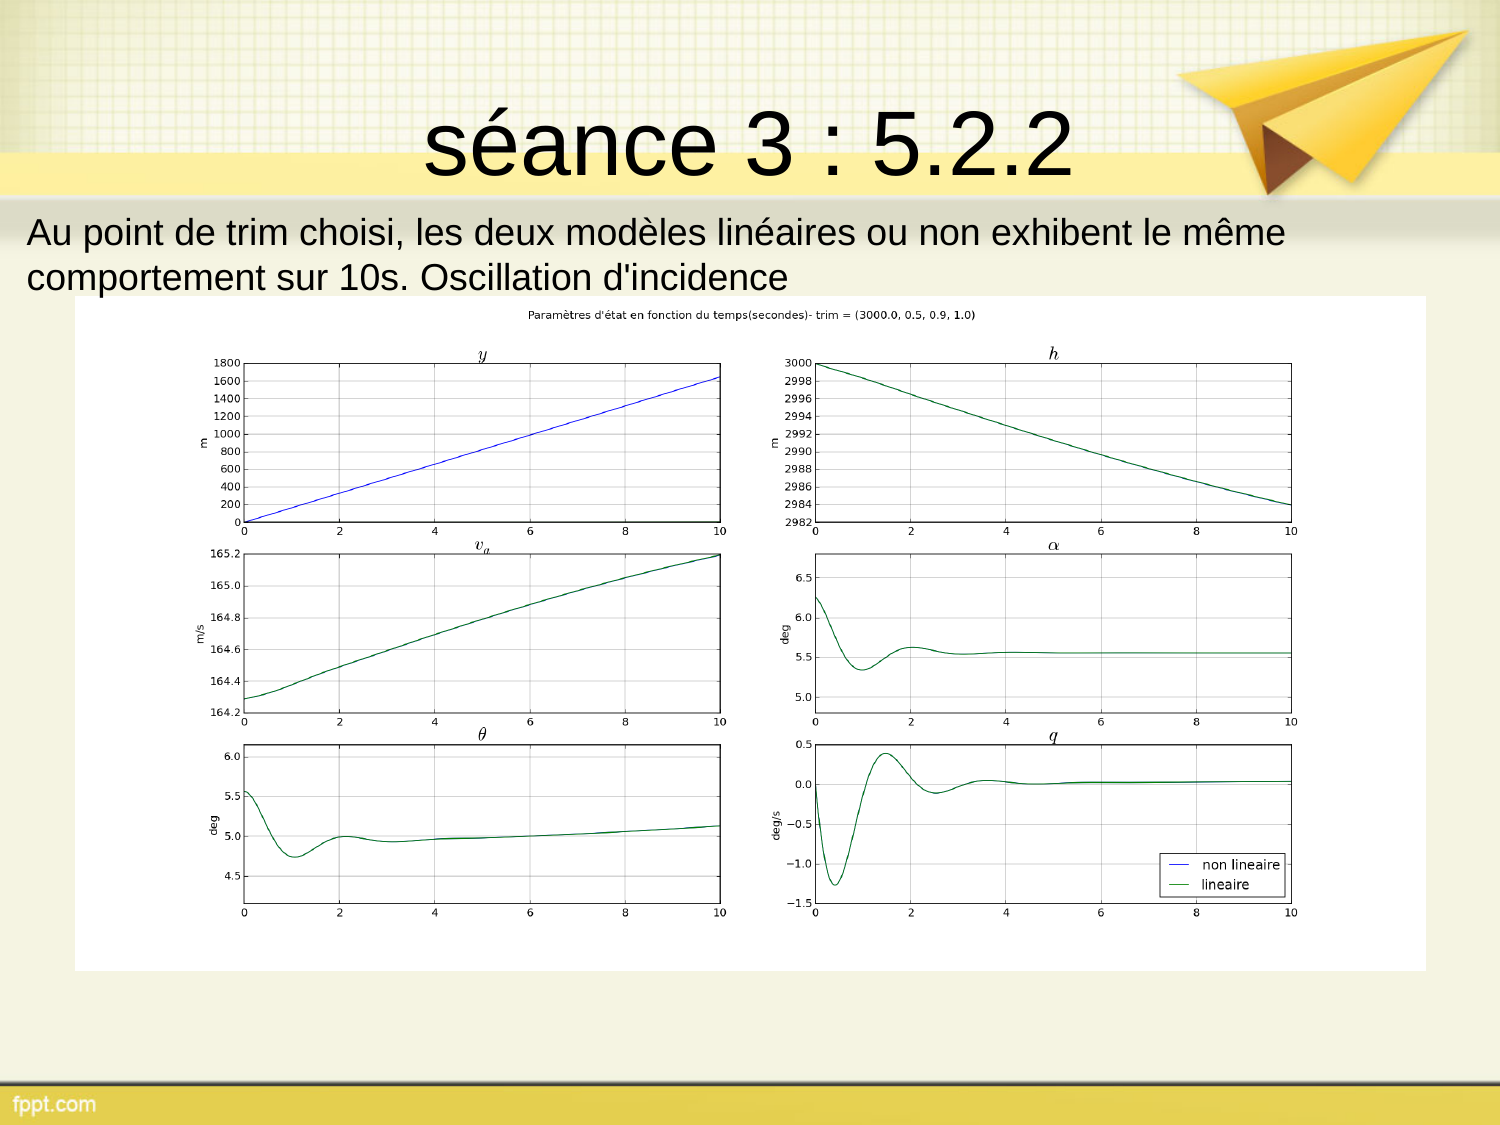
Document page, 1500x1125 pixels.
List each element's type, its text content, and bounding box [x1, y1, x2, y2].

picture [0, 0, 1500, 1125]
title séance 3 : 5.2.2 [75, 45, 1426, 200]
text_box Au point de trim choisi, les deux modèles linéaires ou non exhibent le même comportement sur 10s. Oscillation d'incidence [11, 200, 1465, 486]
